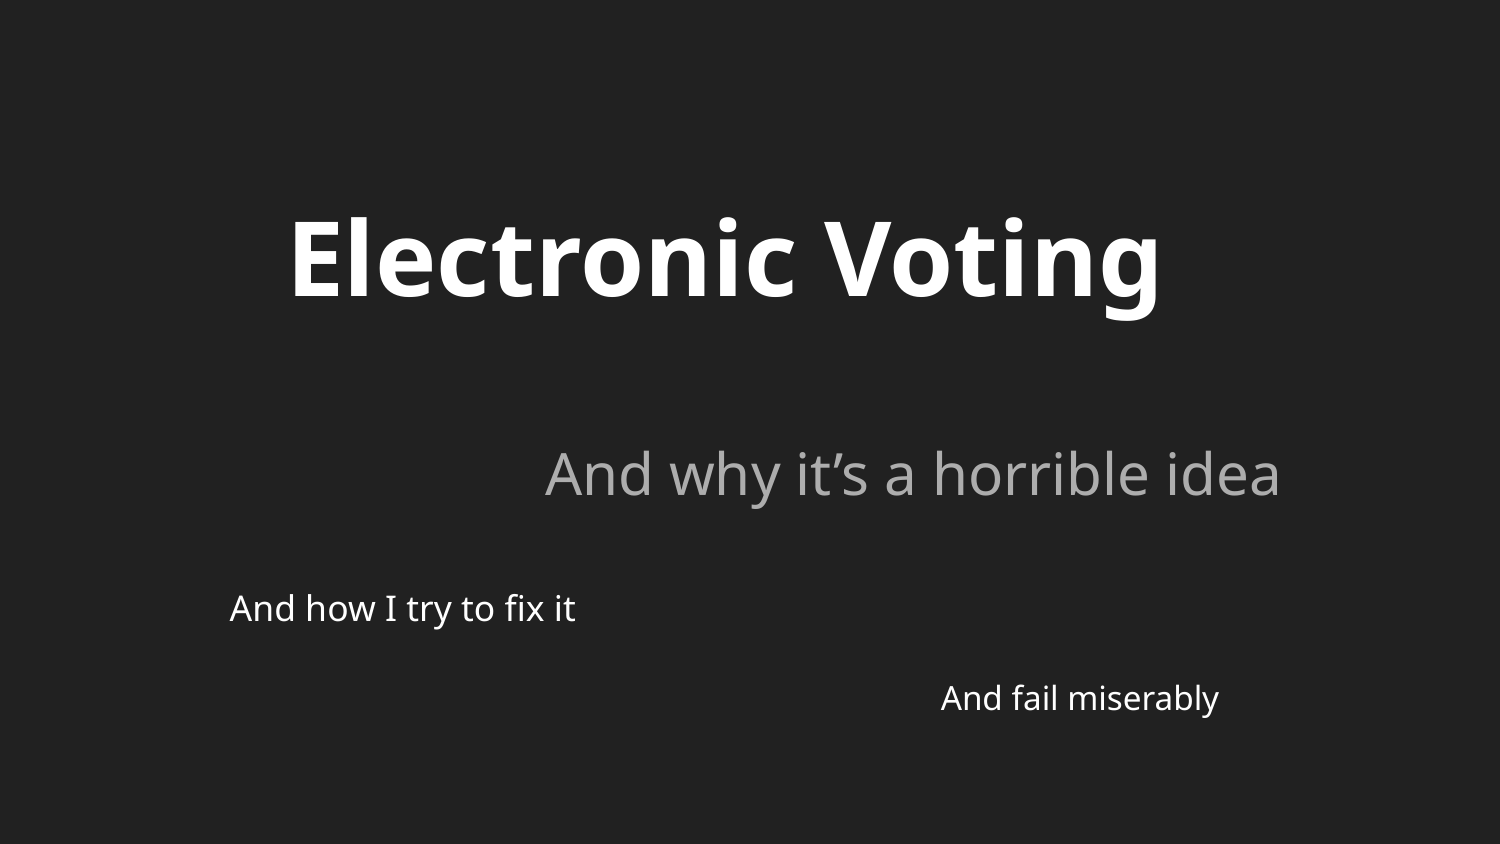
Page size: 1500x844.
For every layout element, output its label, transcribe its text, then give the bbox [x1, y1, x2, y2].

title Electronic Voting [271, 183, 1267, 333]
text_box And how I try to fix it [214, 570, 848, 644]
subtitle And why it’s a horrible idea [214, 421, 1500, 552]
text_box And fail miserably [925, 661, 1373, 732]
